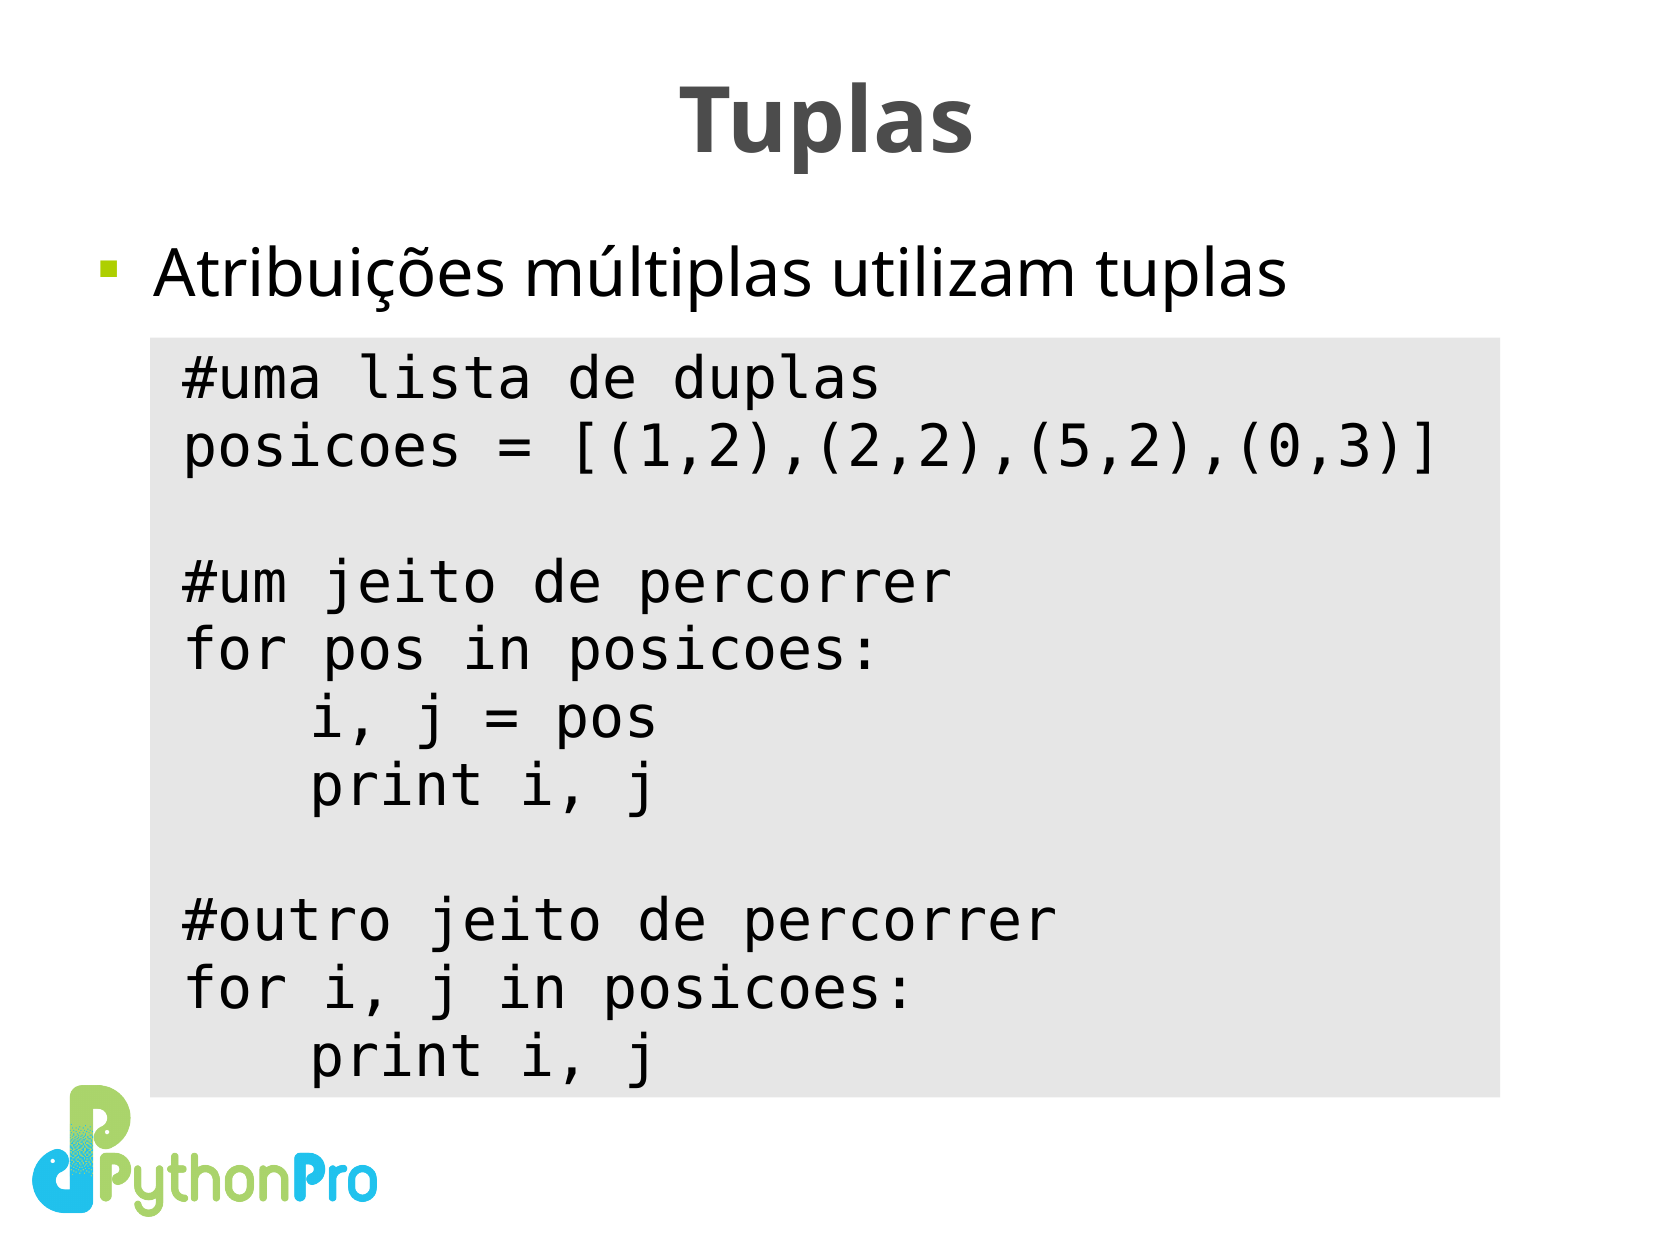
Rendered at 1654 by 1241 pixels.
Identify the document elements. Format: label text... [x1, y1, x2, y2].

picture [32, 1085, 377, 1217]
title Tuplas [82, 13, 1571, 222]
list Atribuições múltiplas utilizam tuplas [82, 225, 1571, 1044]
text_box #uma lista de duplas posicoes = [(1,2),(2,2),(5,2),(0,3)] #um jeito de percorrer for pos in posicoes: i, j = pos print i, j #outro jeito de percorrer for i, j in posicoes: print i, j [150, 337, 1501, 1098]
